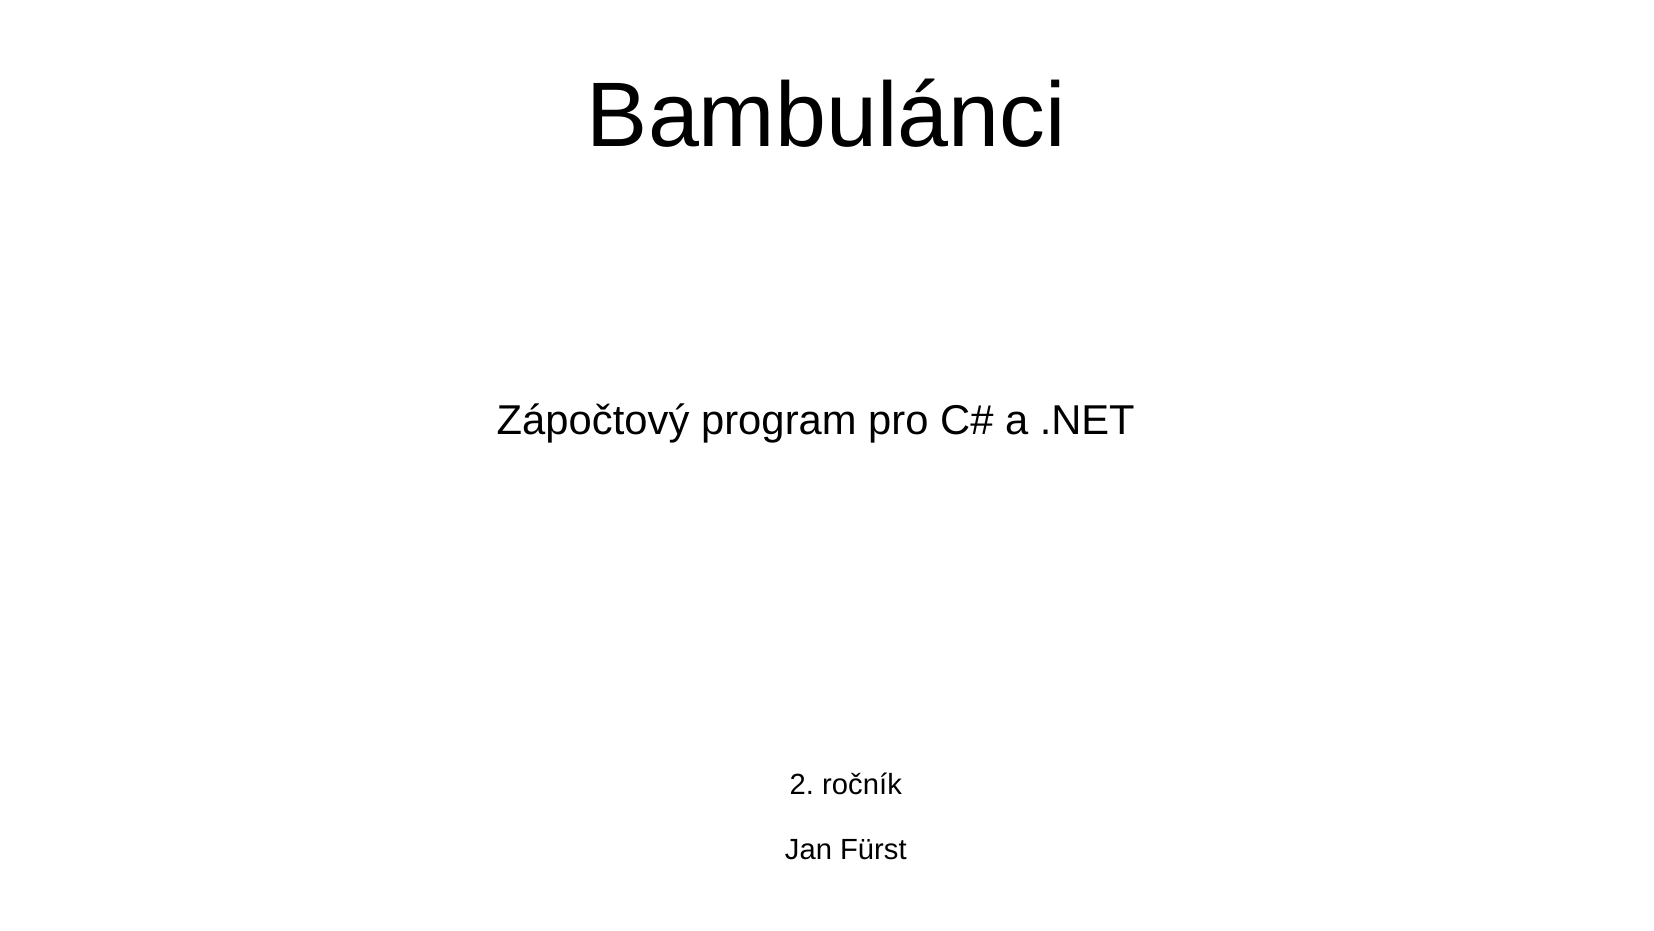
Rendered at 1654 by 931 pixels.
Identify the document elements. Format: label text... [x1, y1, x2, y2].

title Bambulánci [82, 37, 1571, 193]
subtitle 2. ročník Jan Fürst [101, 689, 1591, 931]
text_box Zápočtový program pro C# a .NET [71, 150, 1561, 690]
